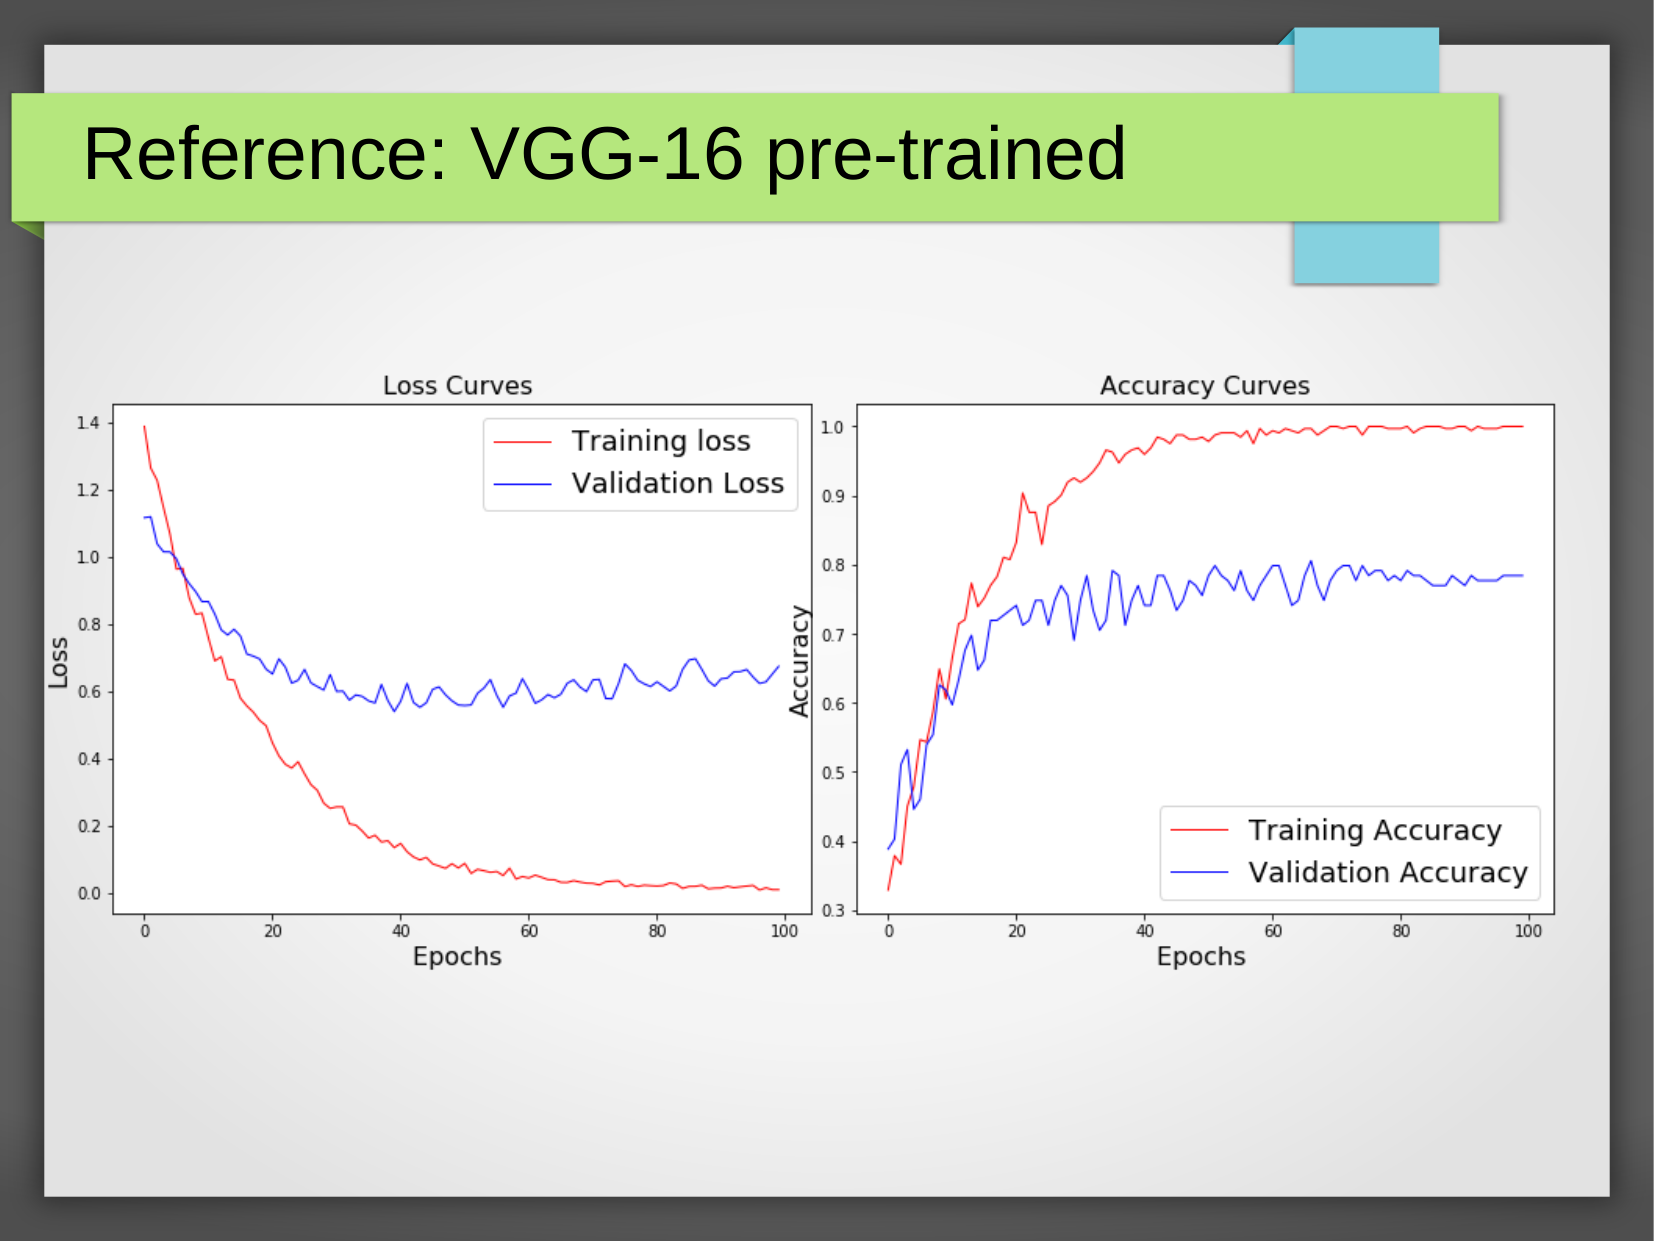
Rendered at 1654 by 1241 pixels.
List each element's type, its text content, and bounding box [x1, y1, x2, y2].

picture [0, 0, 1654, 1241]
title Reference: VGG-16 pre-trained [82, 94, 1264, 213]
